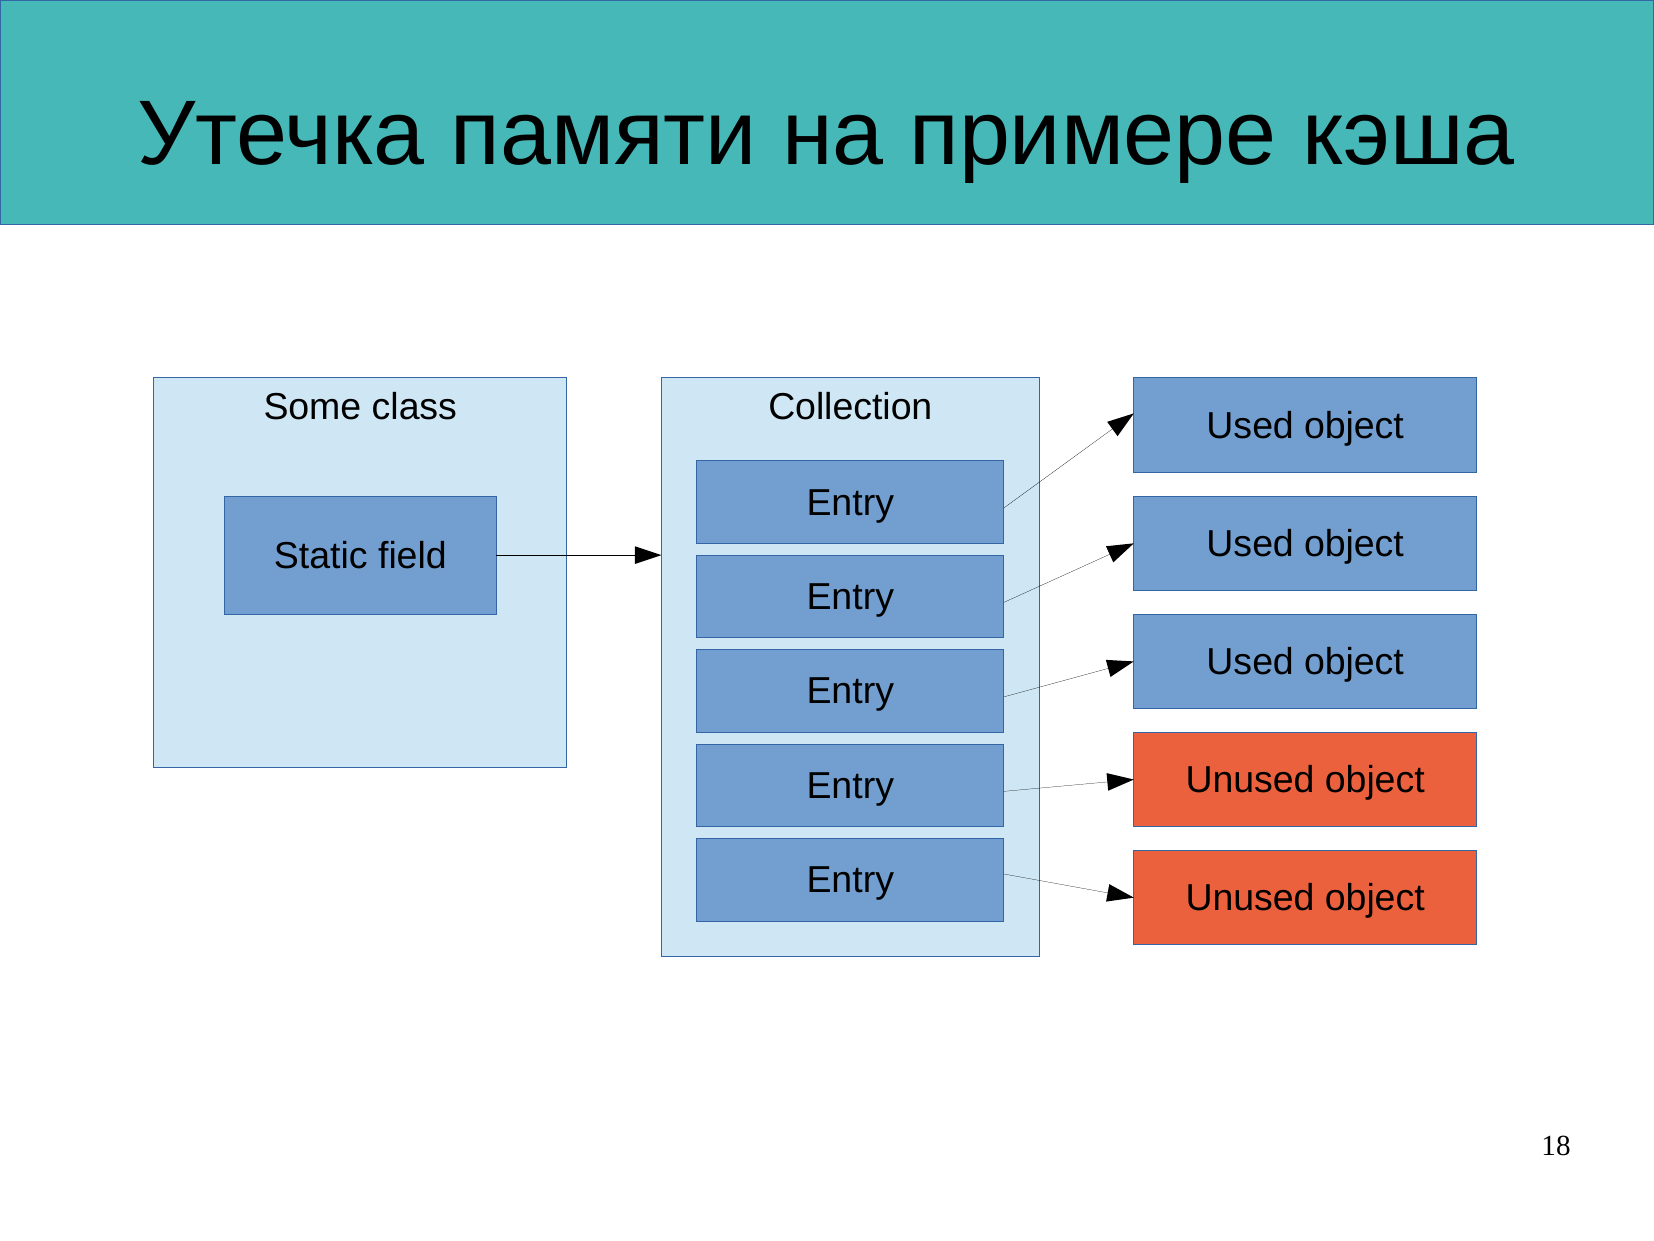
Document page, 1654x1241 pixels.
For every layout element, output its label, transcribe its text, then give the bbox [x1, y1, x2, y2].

text_box Used object [1133, 377, 1477, 473]
text_box Entry [696, 649, 1004, 733]
text_box Unused object [1133, 732, 1477, 827]
text_box Entry [696, 838, 1004, 922]
text_box Entry [696, 744, 1004, 827]
text_box Some class [153, 377, 567, 768]
text_box Used object [1133, 496, 1477, 591]
text_box Static field [224, 496, 497, 615]
text_box Entry [696, 460, 1004, 544]
text_box Collection [661, 377, 1040, 957]
title Утечка памяти на примере кэша [82, 29, 1571, 237]
text_box Entry [696, 555, 1004, 638]
text_box Used object [1133, 614, 1477, 709]
text_box Unused object [1133, 850, 1477, 945]
